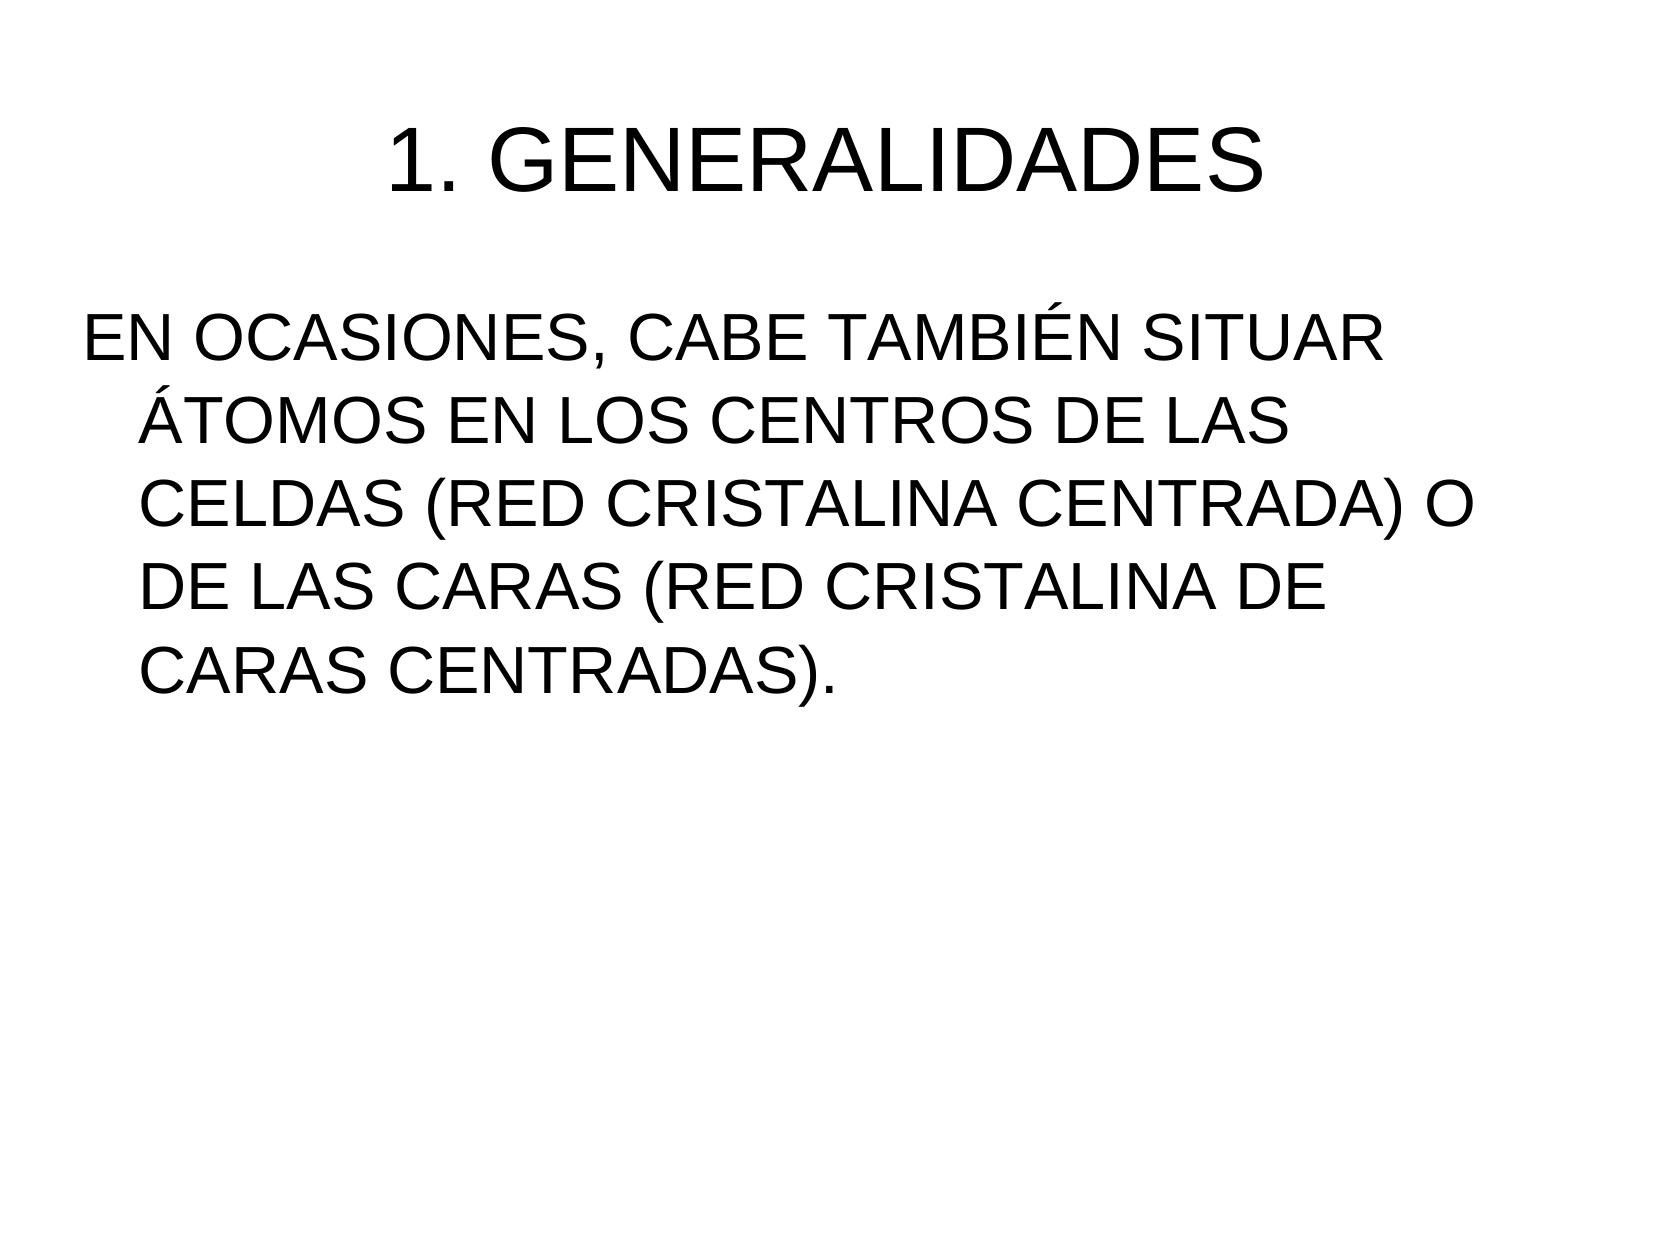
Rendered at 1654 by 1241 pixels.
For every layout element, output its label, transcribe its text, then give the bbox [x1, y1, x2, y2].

list EN OCASIONES, CABE TAMBIÉN SITUAR ÁTOMOS EN LOS CENTROS DE LAS CELDAS (RED CRISTALINA CENTRADA) O DE LAS CARAS (RED CRISTALINA DE CARAS CENTRADAS). [82, 290, 1571, 1109]
title 1. GENERALIDADES [82, 56, 1571, 249]
